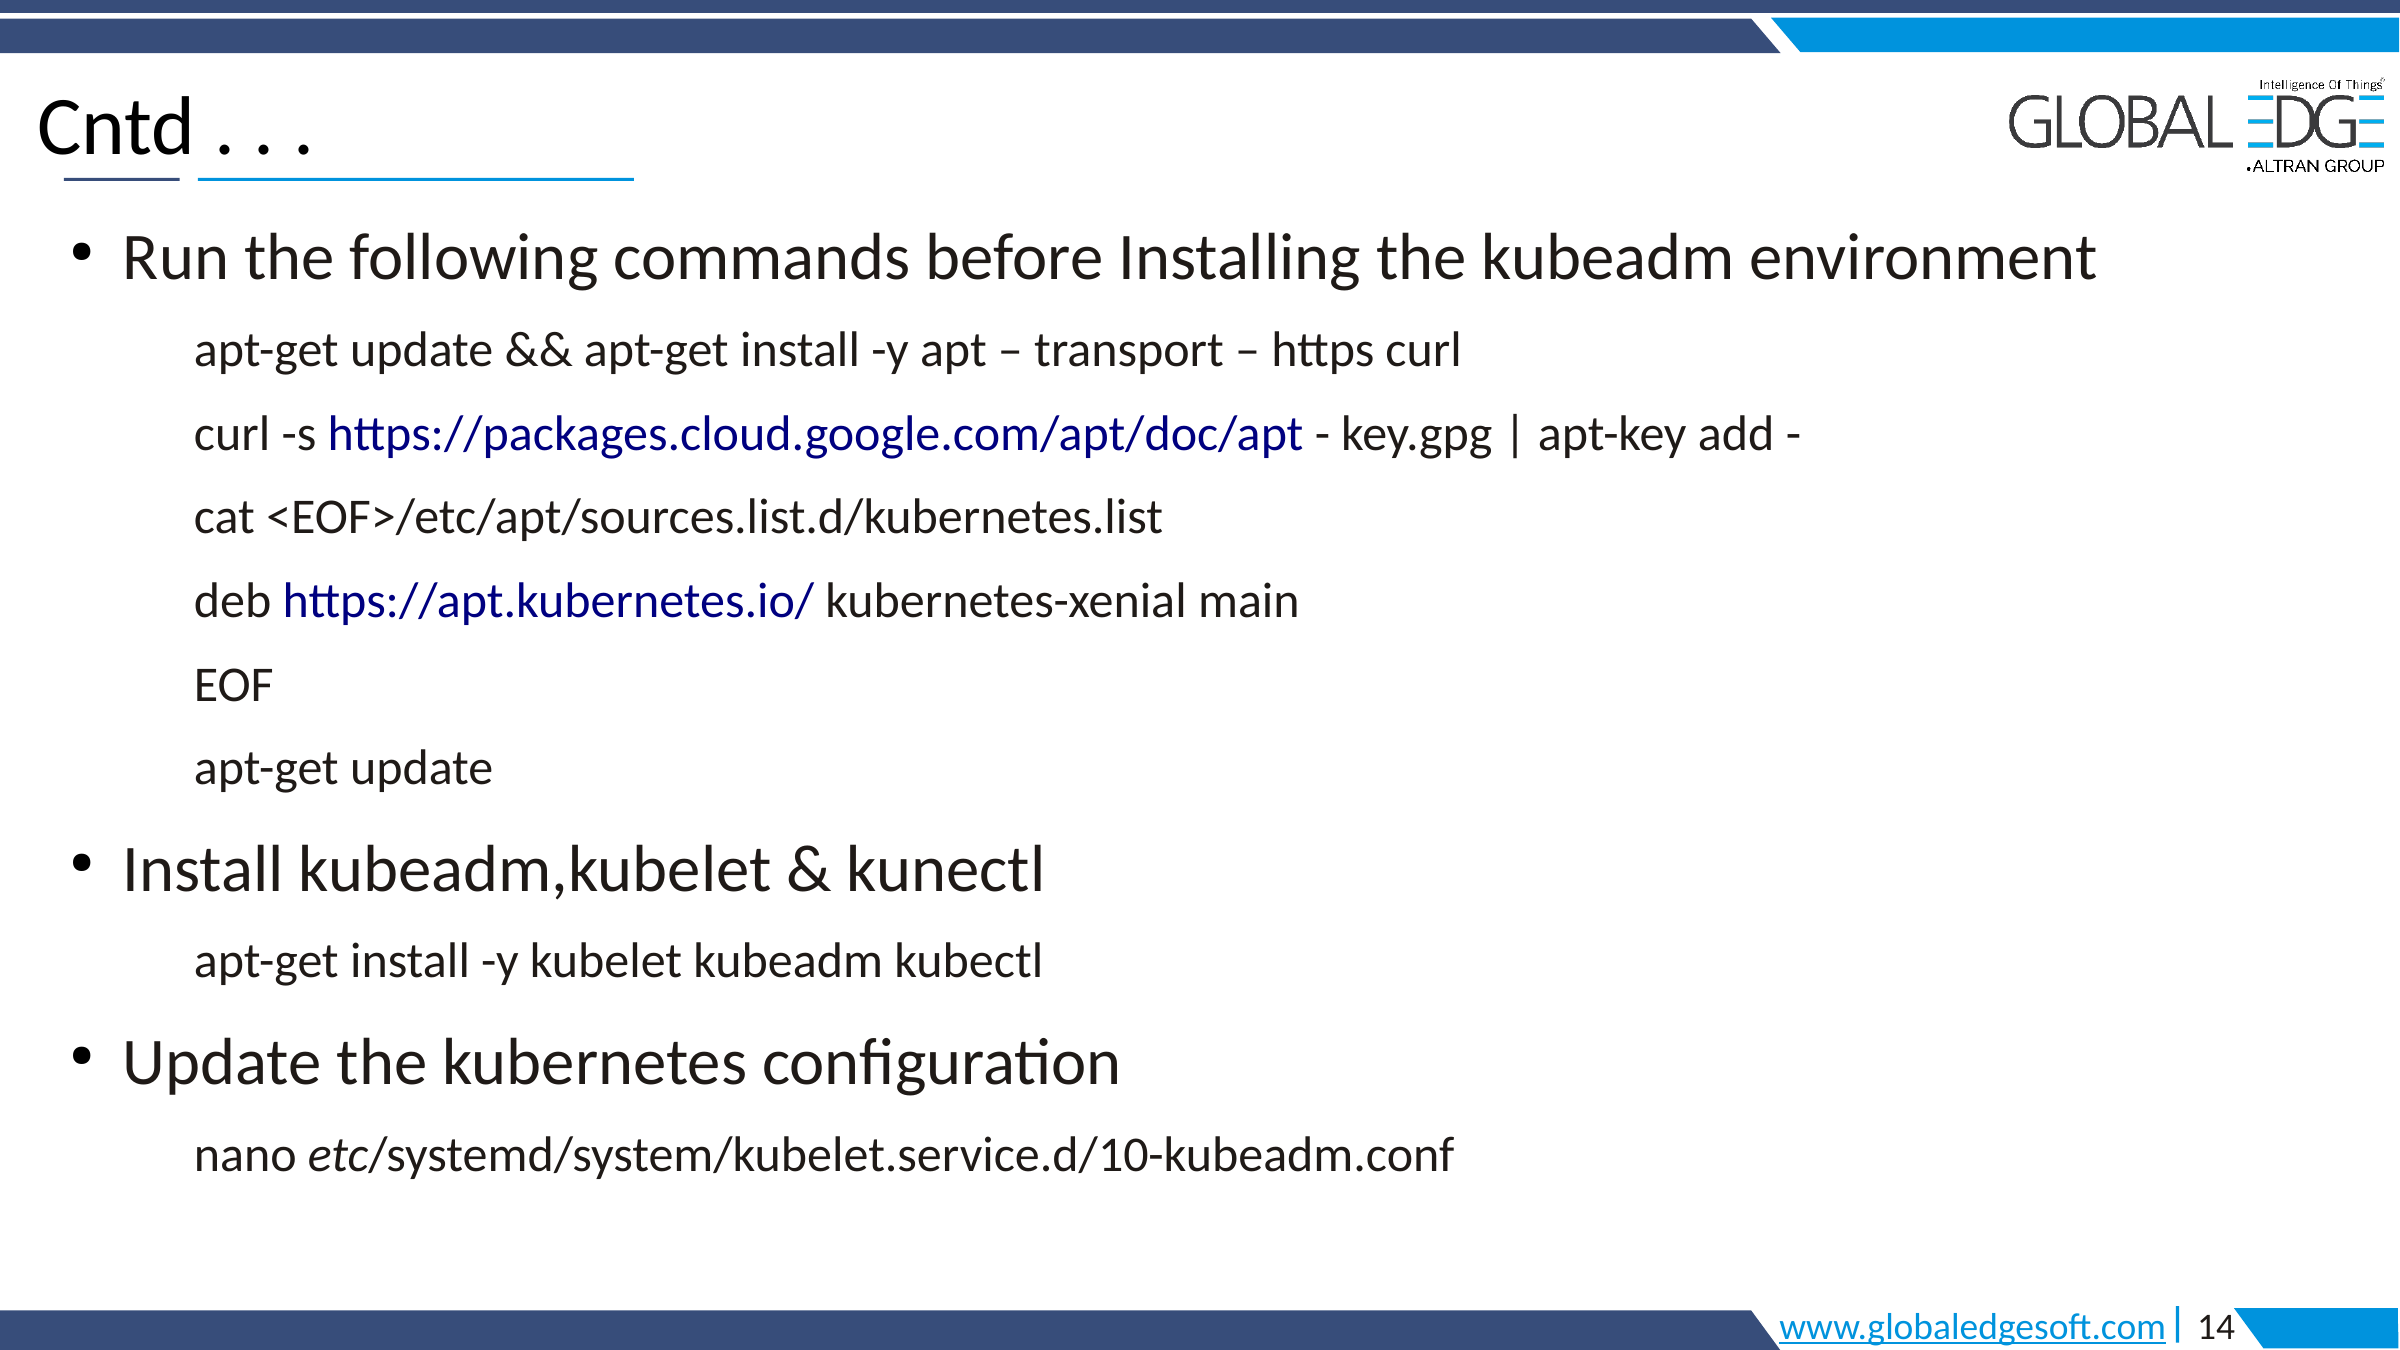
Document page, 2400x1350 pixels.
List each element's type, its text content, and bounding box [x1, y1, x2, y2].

list Run the following commands before Installing the kubeadm environment apt-get update && apt-get install -y apt – transport – https curl curl -s https://packages.cloud.google.com/apt/doc/apt - key.gpg | apt-key add - cat <EOF>/etc/apt/sources.list.d/kubernetes.list deb https://apt.kubernetes.io/ kubernetes-xenial main EOF apt-get update Install kubeadm,kubelet & kunectl apt-get install -y kubelet kubeadm kubectl Update the kubernetes configuration nano etc/systemd/system/kubelet.service.d/10-kubeadm.conf [40, 207, 2358, 1288]
title Cntd . . . [26, 64, 1977, 178]
picture [2001, 67, 2392, 182]
